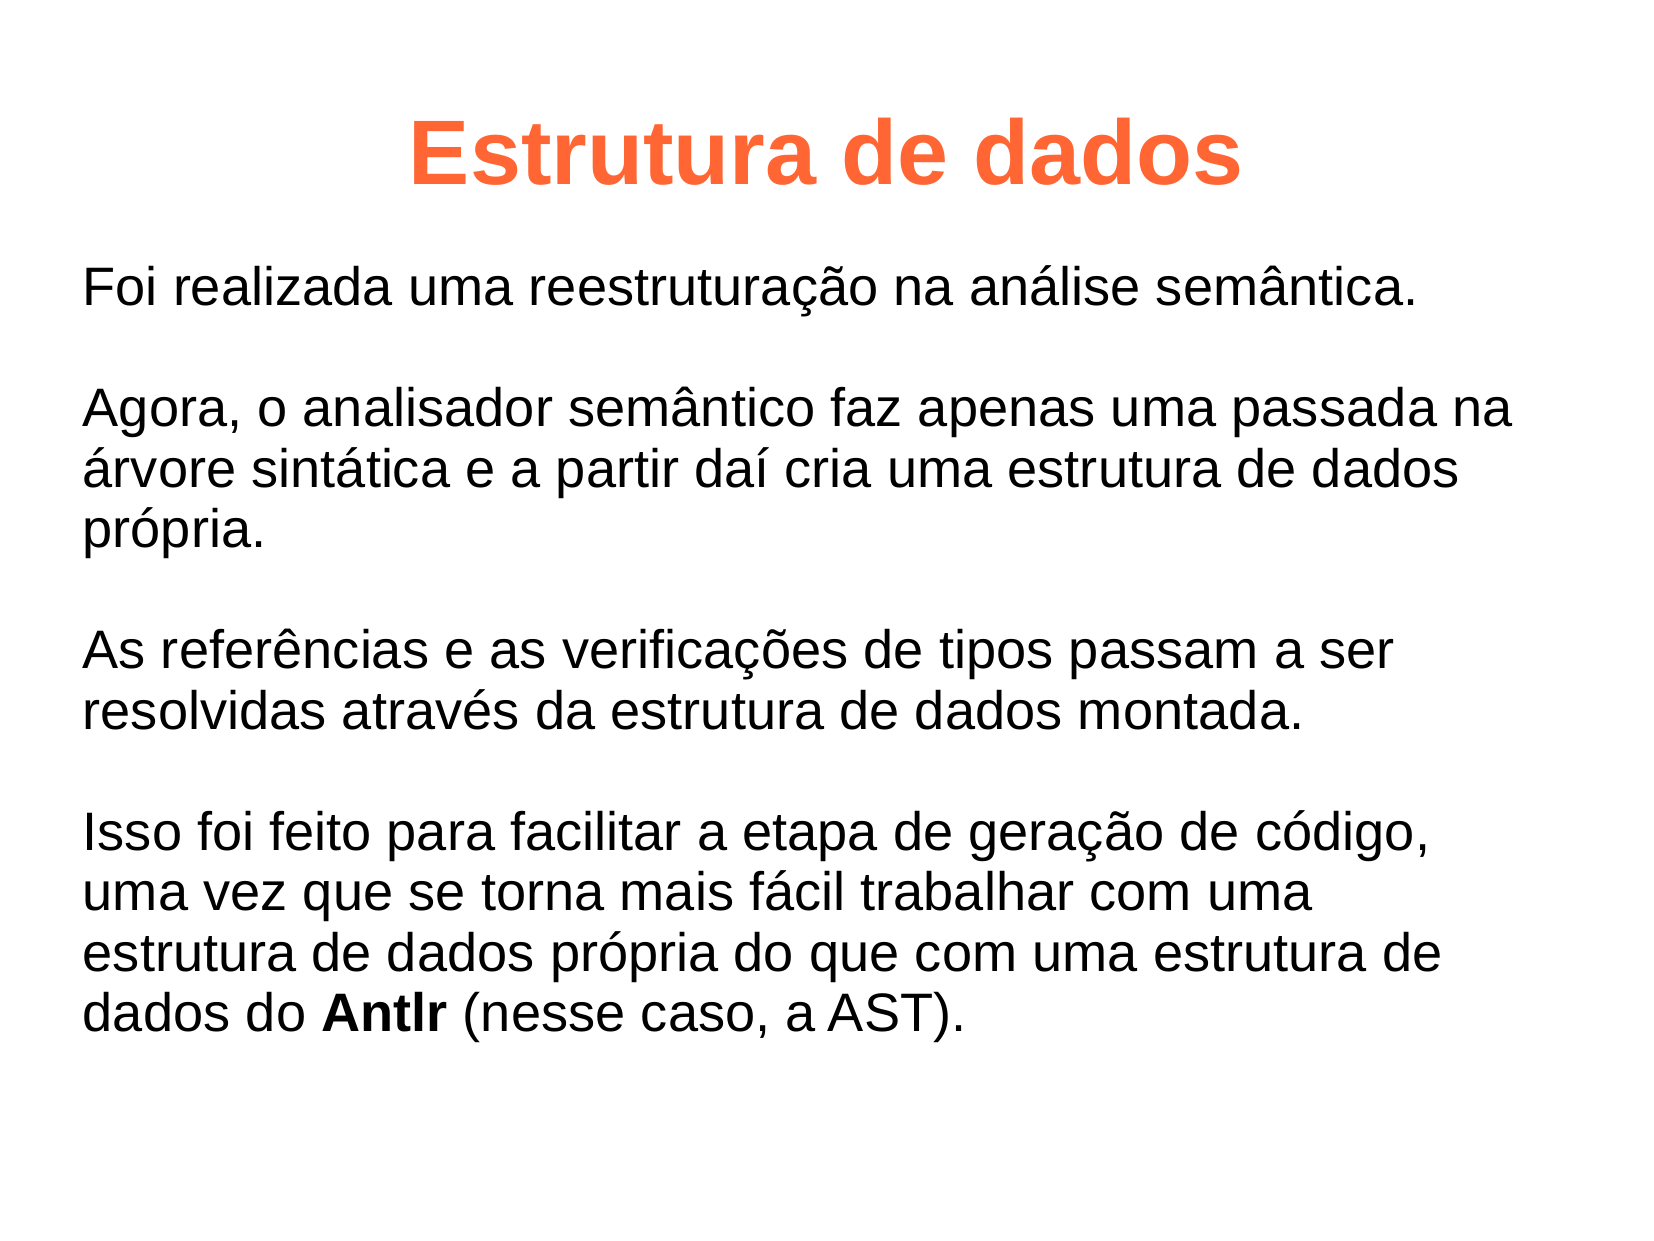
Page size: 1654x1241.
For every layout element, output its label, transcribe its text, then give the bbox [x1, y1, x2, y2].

subtitle Foi realizada uma reestruturação na análise semântica. Agora, o analisador semântico faz apenas uma passada na árvore sintática e a partir daí cria uma estrutura de dados própria. As referências e as verificações de tipos passam a ser resolvidas através da estrutura de dados montada. Isso foi feito para facilitar a etapa de geração de código, uma vez que se torna mais fácil trabalhar com uma estrutura de dados própria do que com uma estrutura de dados do Antlr (nesse caso, a AST). [82, 256, 1538, 1044]
title Estrutura de dados [82, 49, 1571, 257]
